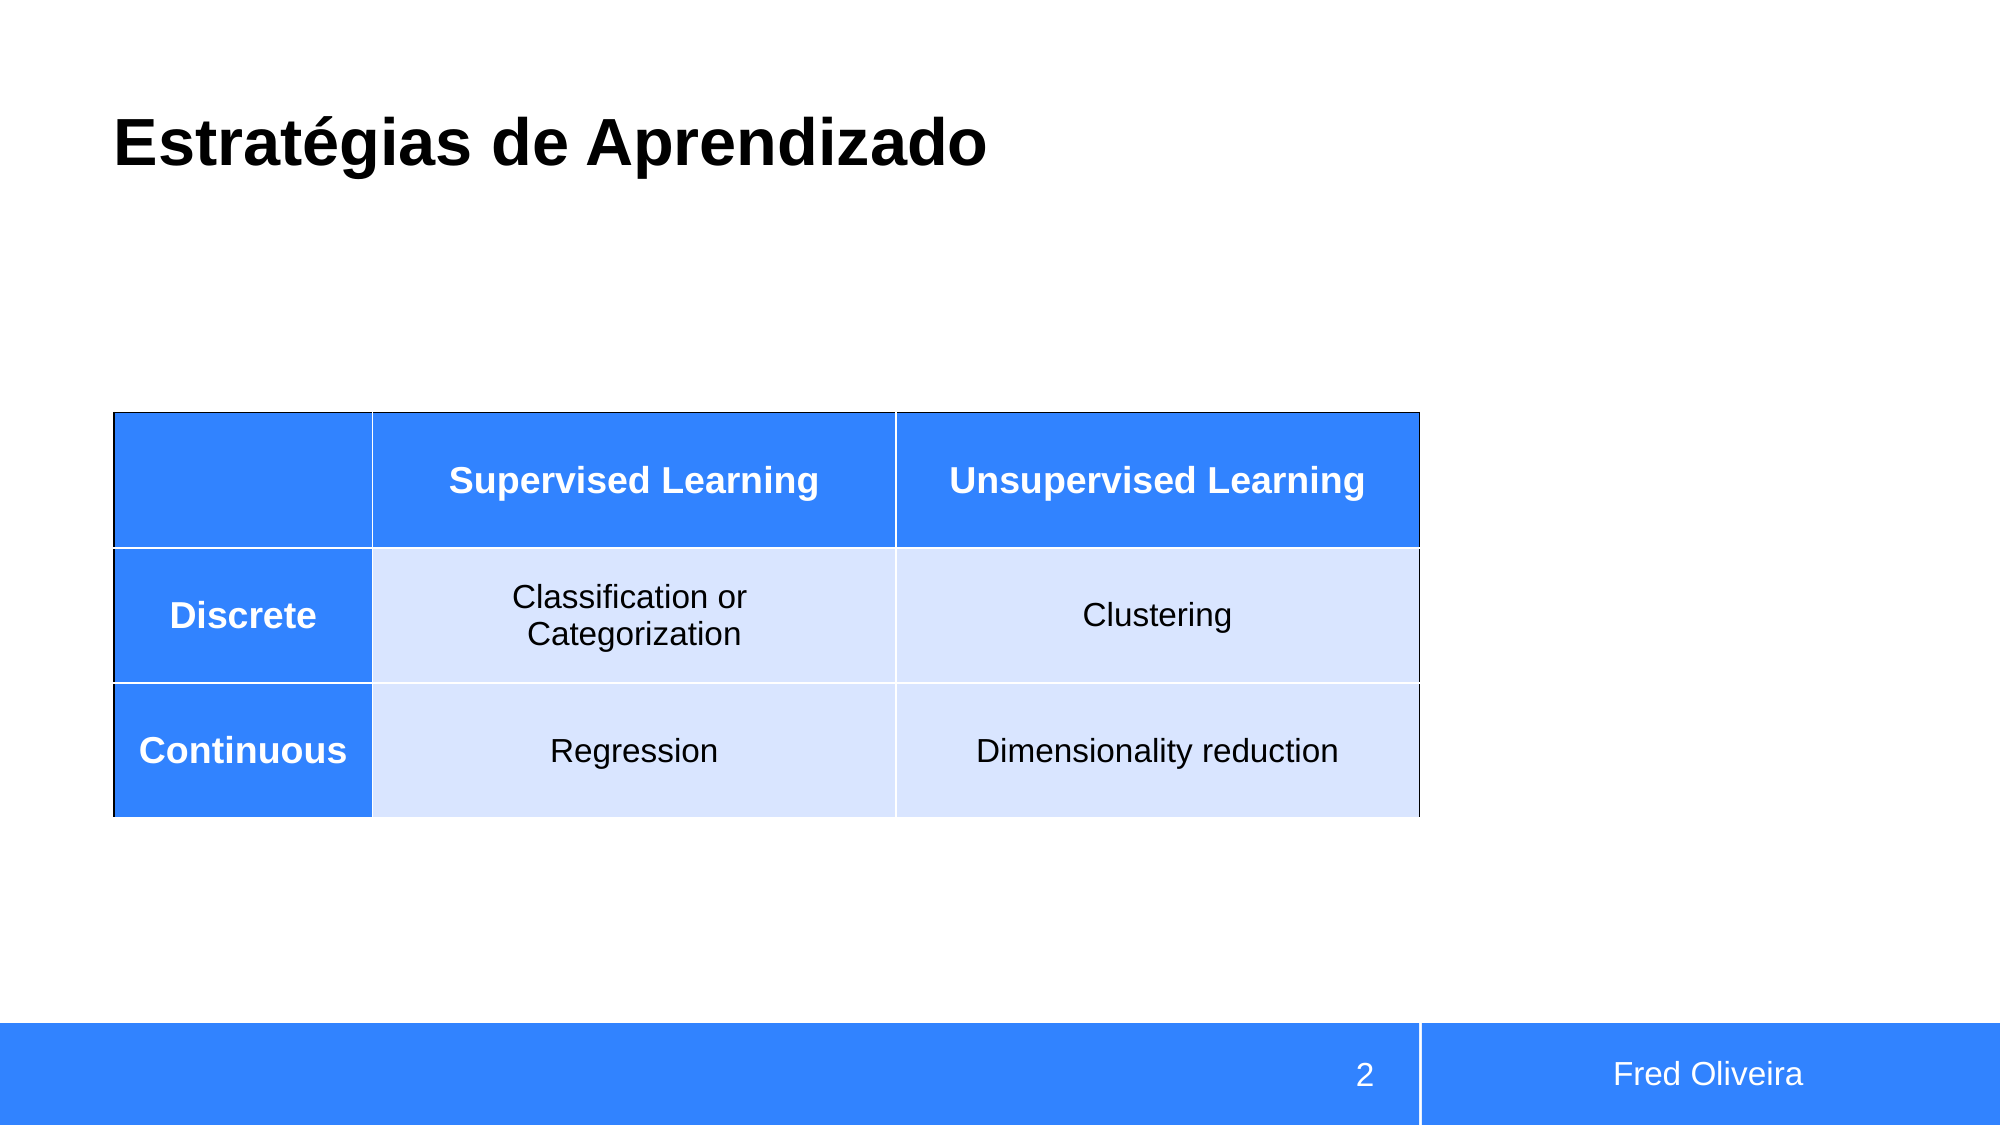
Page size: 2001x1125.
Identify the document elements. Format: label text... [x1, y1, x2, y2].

footer Fred Oliveira [1442, 1042, 1975, 1102]
table_cell Continuous [115, 684, 372, 817]
table_cell Clustering [897, 549, 1419, 682]
table_cell Classification or Categorization [373, 549, 895, 682]
table_header Supervised Learning [373, 413, 895, 547]
title Estratégias de Aprendizado [114, 19, 1420, 179]
table_header Unsupervised Learning [897, 413, 1419, 547]
slide_number 1 [1260, 1043, 1390, 1104]
table_cell Dimensionality reduction [897, 684, 1419, 817]
table_cell Regression [373, 684, 895, 817]
table_cell Discrete [115, 549, 372, 682]
table_header [115, 413, 372, 547]
